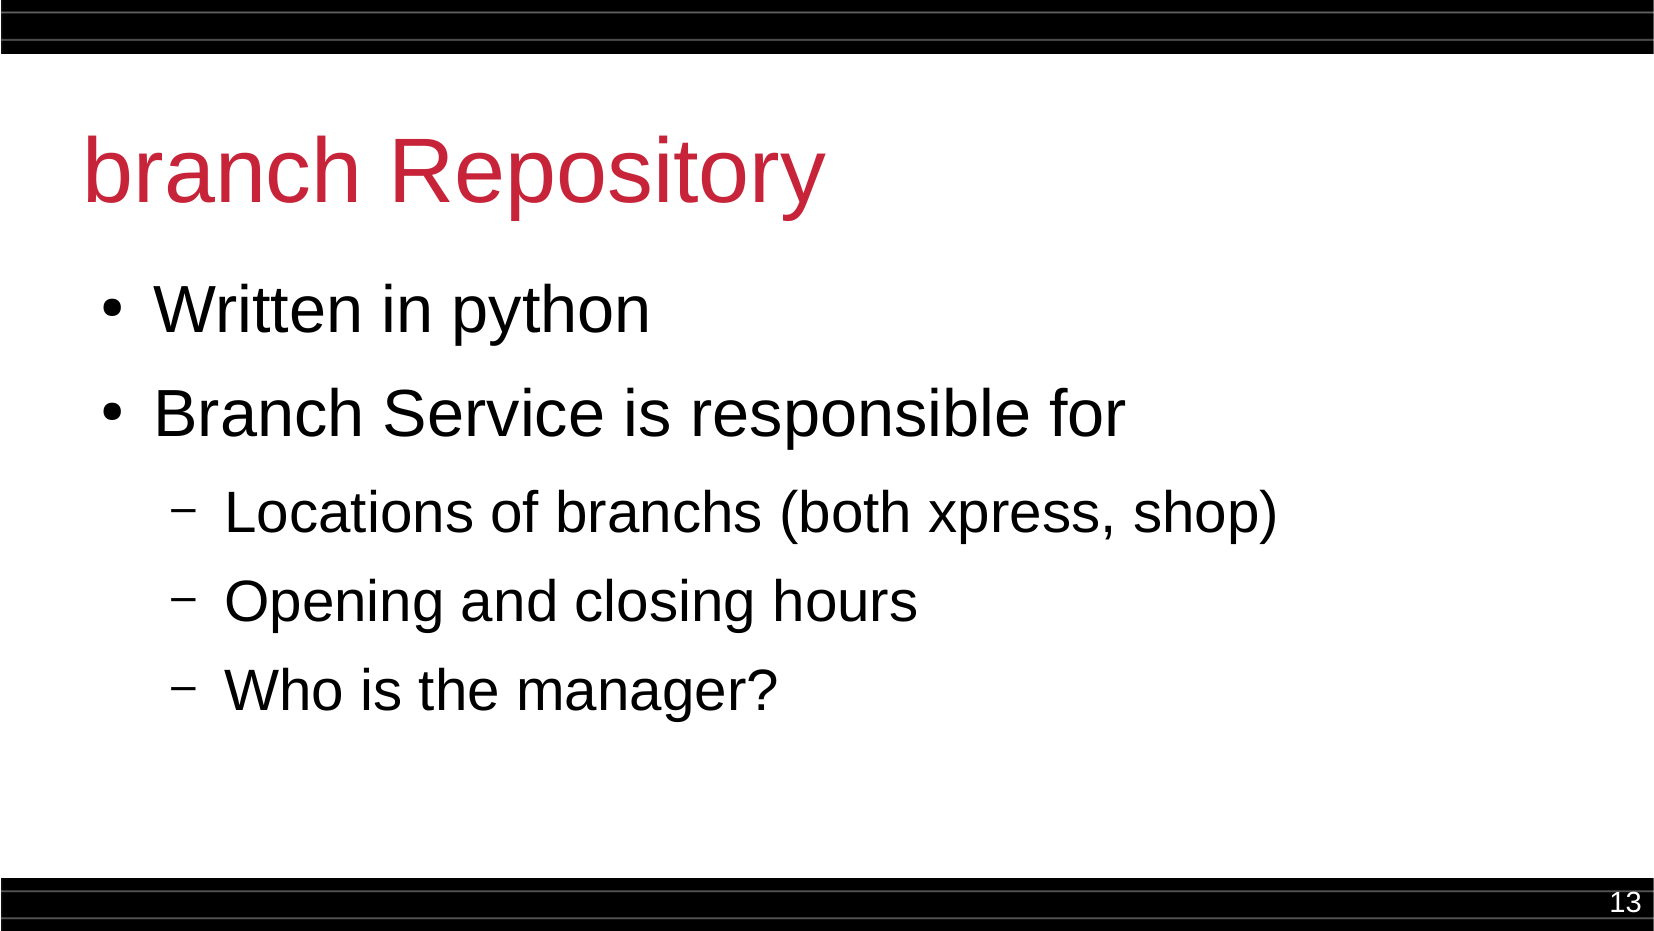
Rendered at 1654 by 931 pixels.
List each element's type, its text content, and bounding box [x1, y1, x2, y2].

picture [1, 878, 1654, 931]
title branch Repository [82, 92, 1571, 249]
list Written in python Branch Service is responsible for Locations of branchs (both xpress, shop) Opening and closing hours Who is the manager? [82, 271, 1571, 758]
picture [1, 0, 1654, 54]
